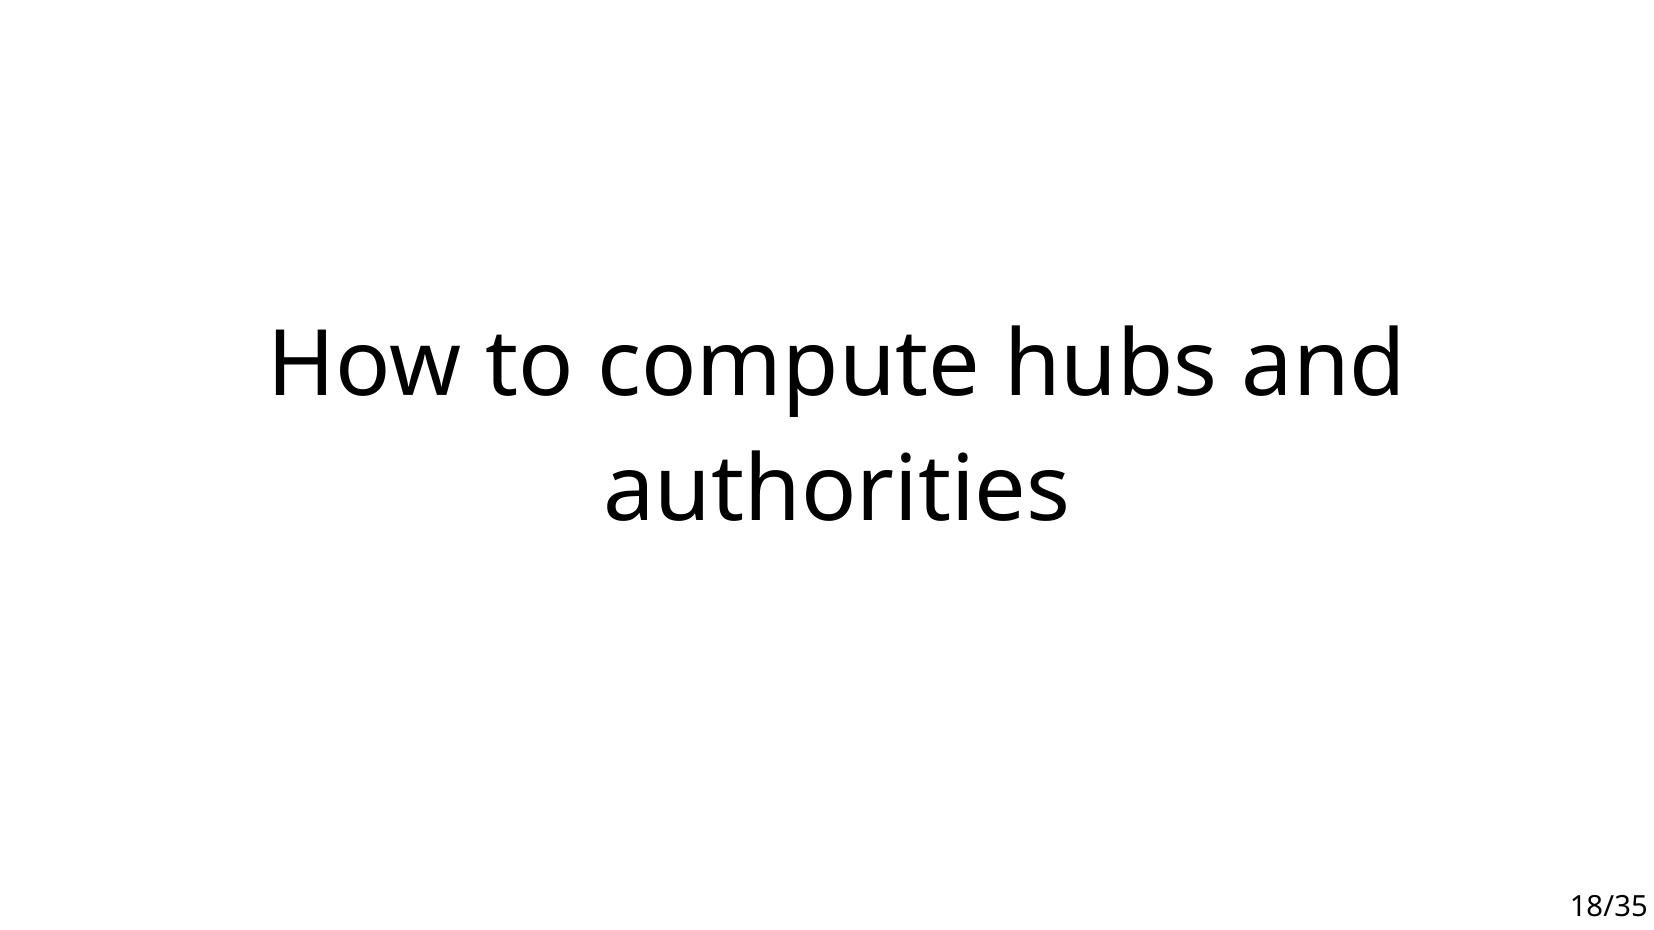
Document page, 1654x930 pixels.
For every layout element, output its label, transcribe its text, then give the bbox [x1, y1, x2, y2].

title How to compute hubs and authorities [93, 344, 1582, 501]
